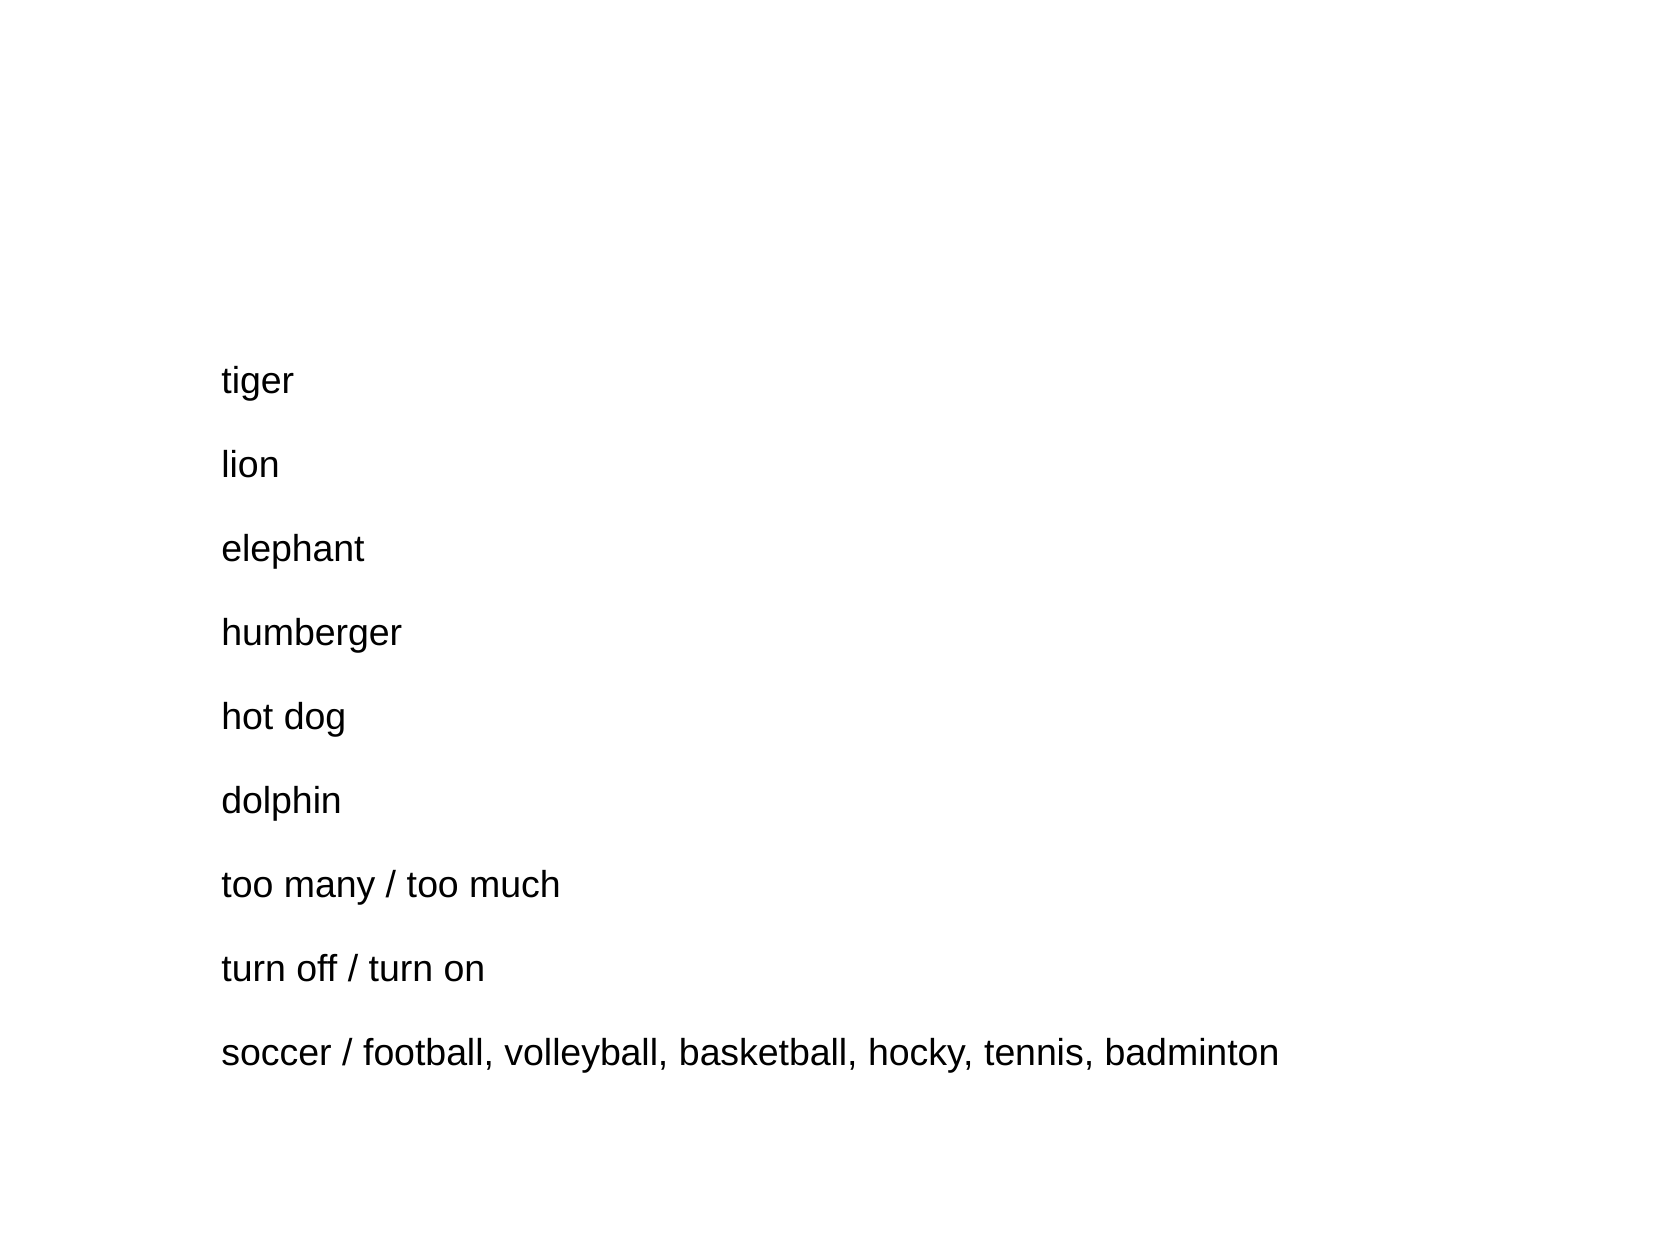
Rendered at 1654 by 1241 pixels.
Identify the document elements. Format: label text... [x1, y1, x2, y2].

text_box tiger lion elephant humberger hot dog dolphin too many / too much turn off / turn on soccer / football, volleyball, basketball, hocky, tennis, badminton [206, 351, 1418, 1082]
